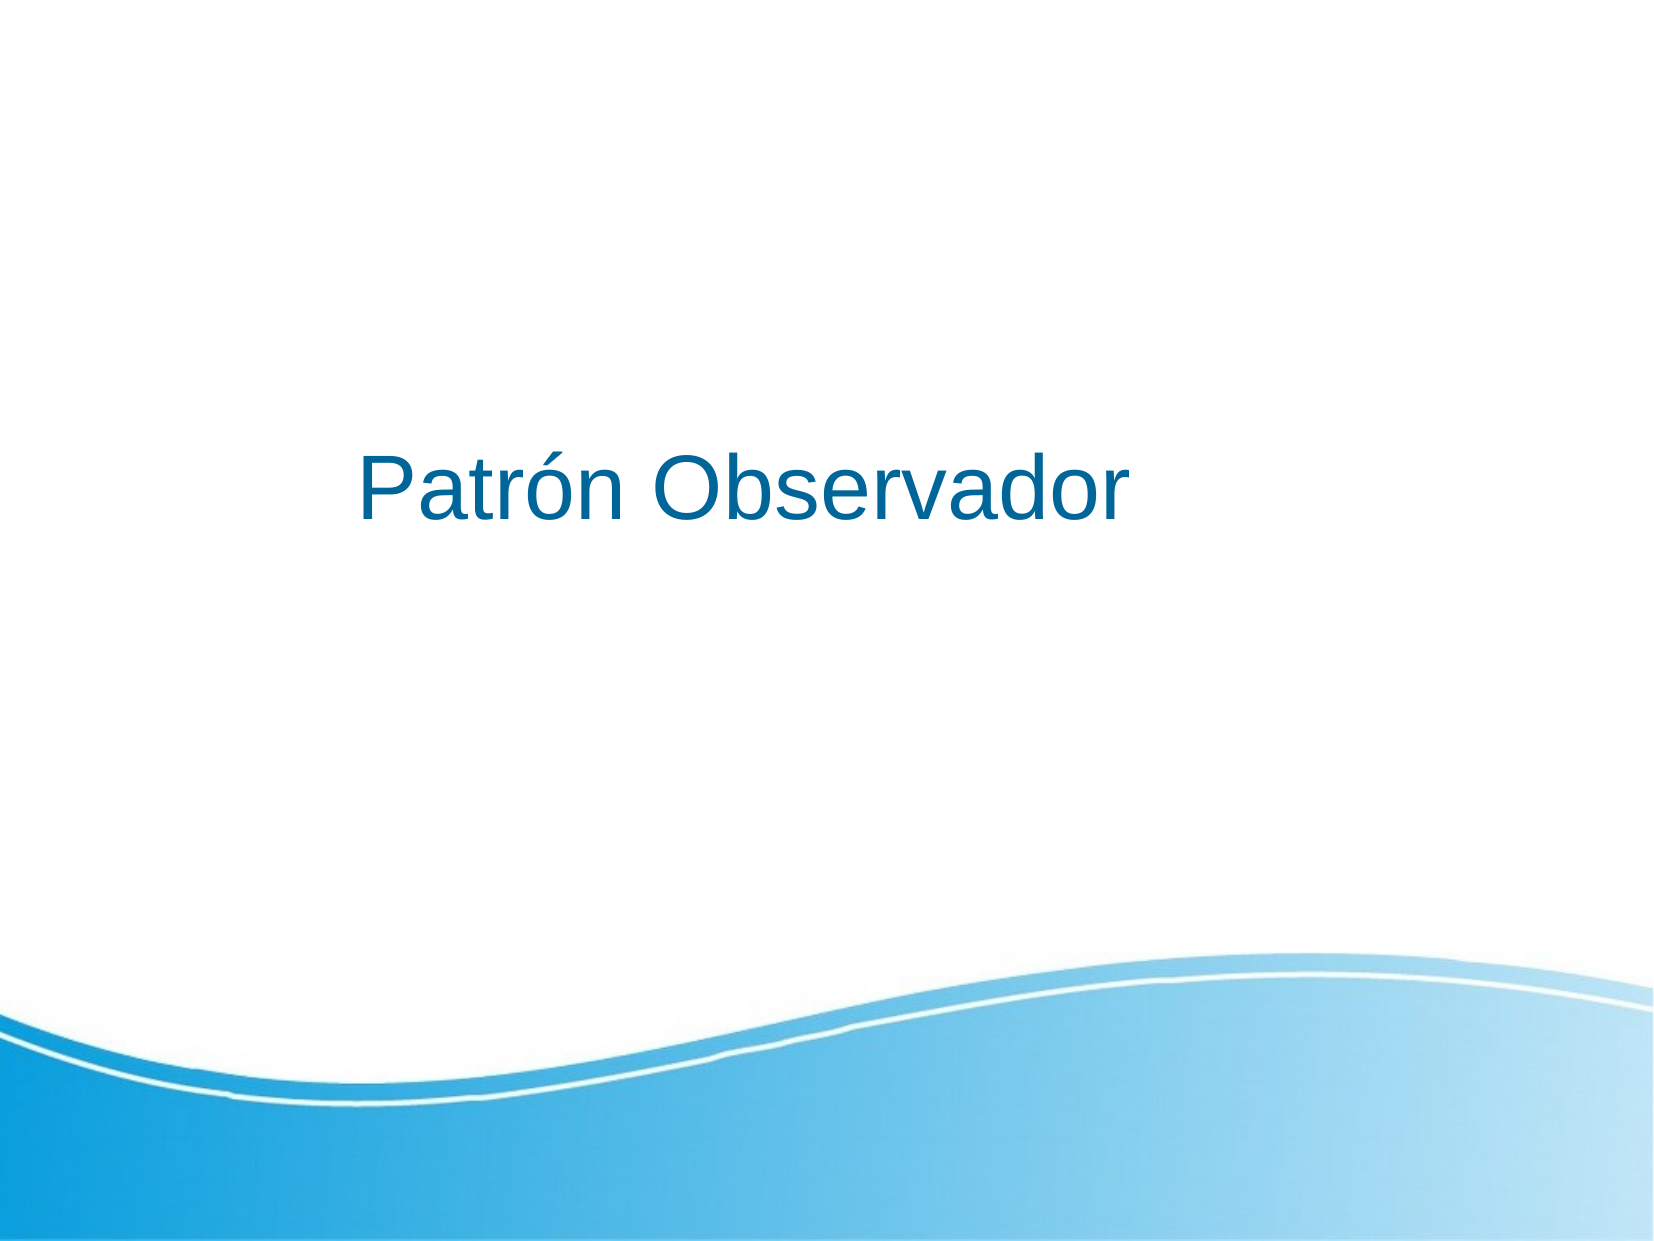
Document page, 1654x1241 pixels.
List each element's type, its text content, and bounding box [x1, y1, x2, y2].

title Patrón Observador [0, 384, 1489, 592]
picture [0, 952, 1654, 1241]
